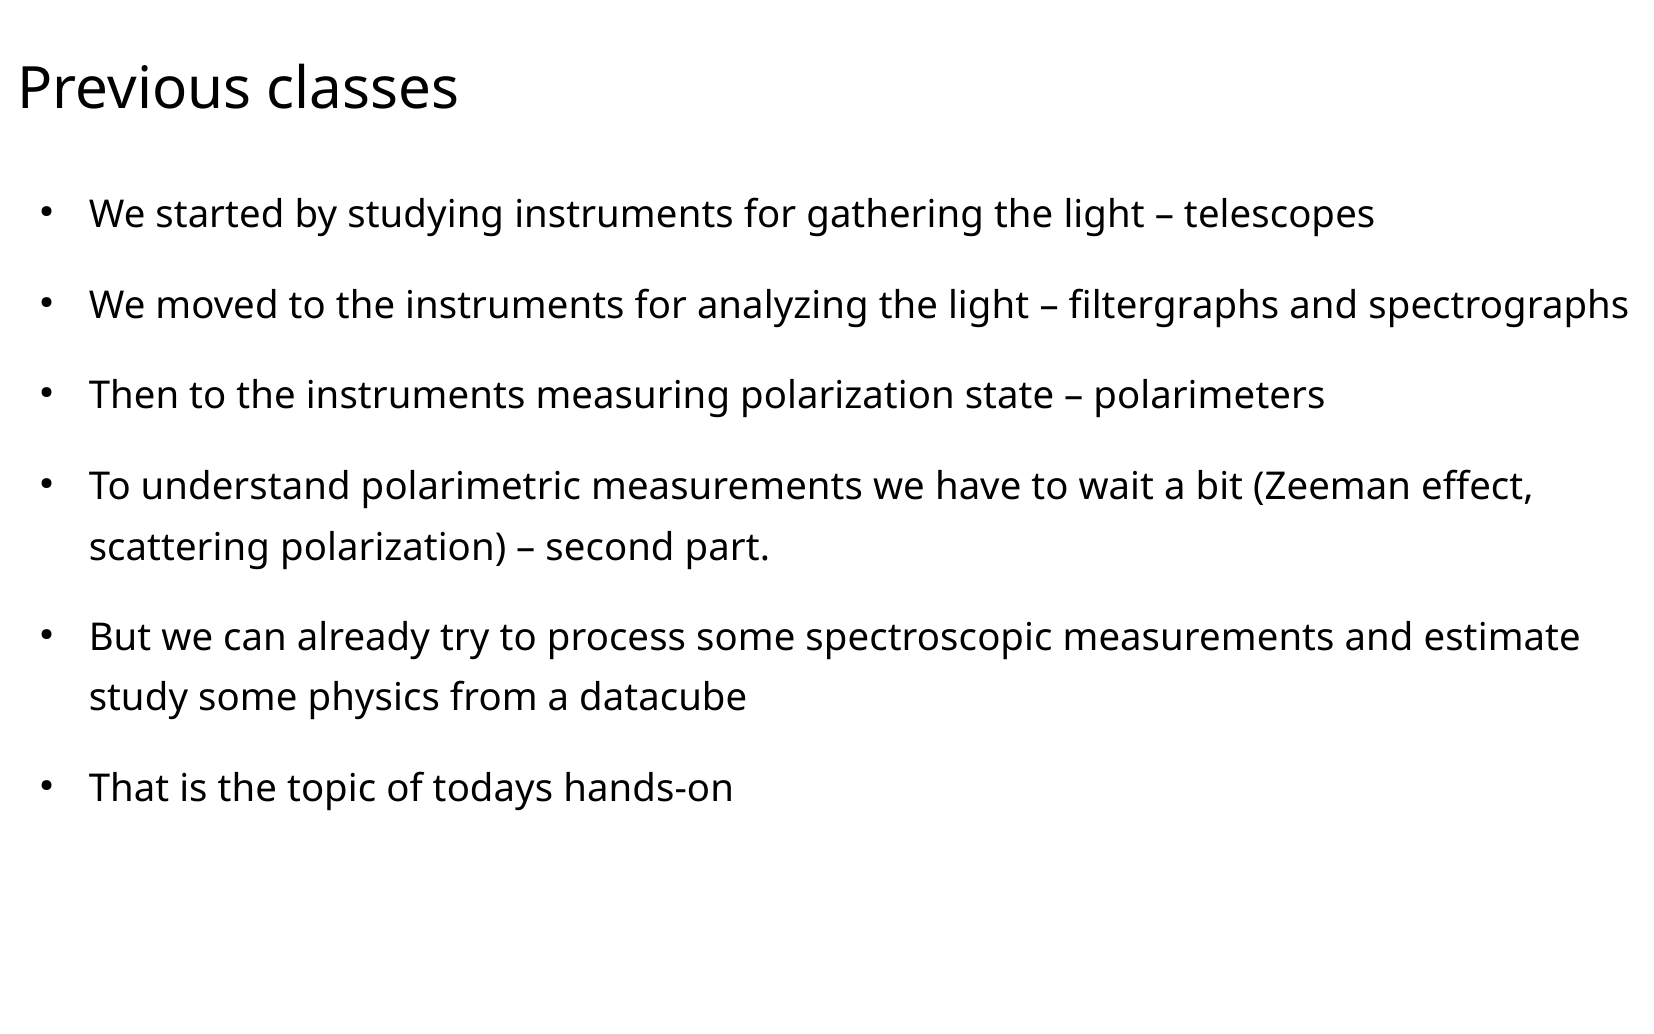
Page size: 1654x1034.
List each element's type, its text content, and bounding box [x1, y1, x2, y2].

title Previous classes [17, 21, 1506, 151]
list We started by studying instruments for gathering the light – telescopes We moved to the instruments for analyzing the light – filtergraphs and spectrographs Then to the instruments measuring polarization state – polarimeters To understand polarimetric measurements we have to wait a bit (Zeeman effect, scattering polarization) – second part. But we can already try to process some spectroscopic measurements and estimate study some physics from a datacube That is the topic of todays hands-on [23, 178, 1636, 860]
